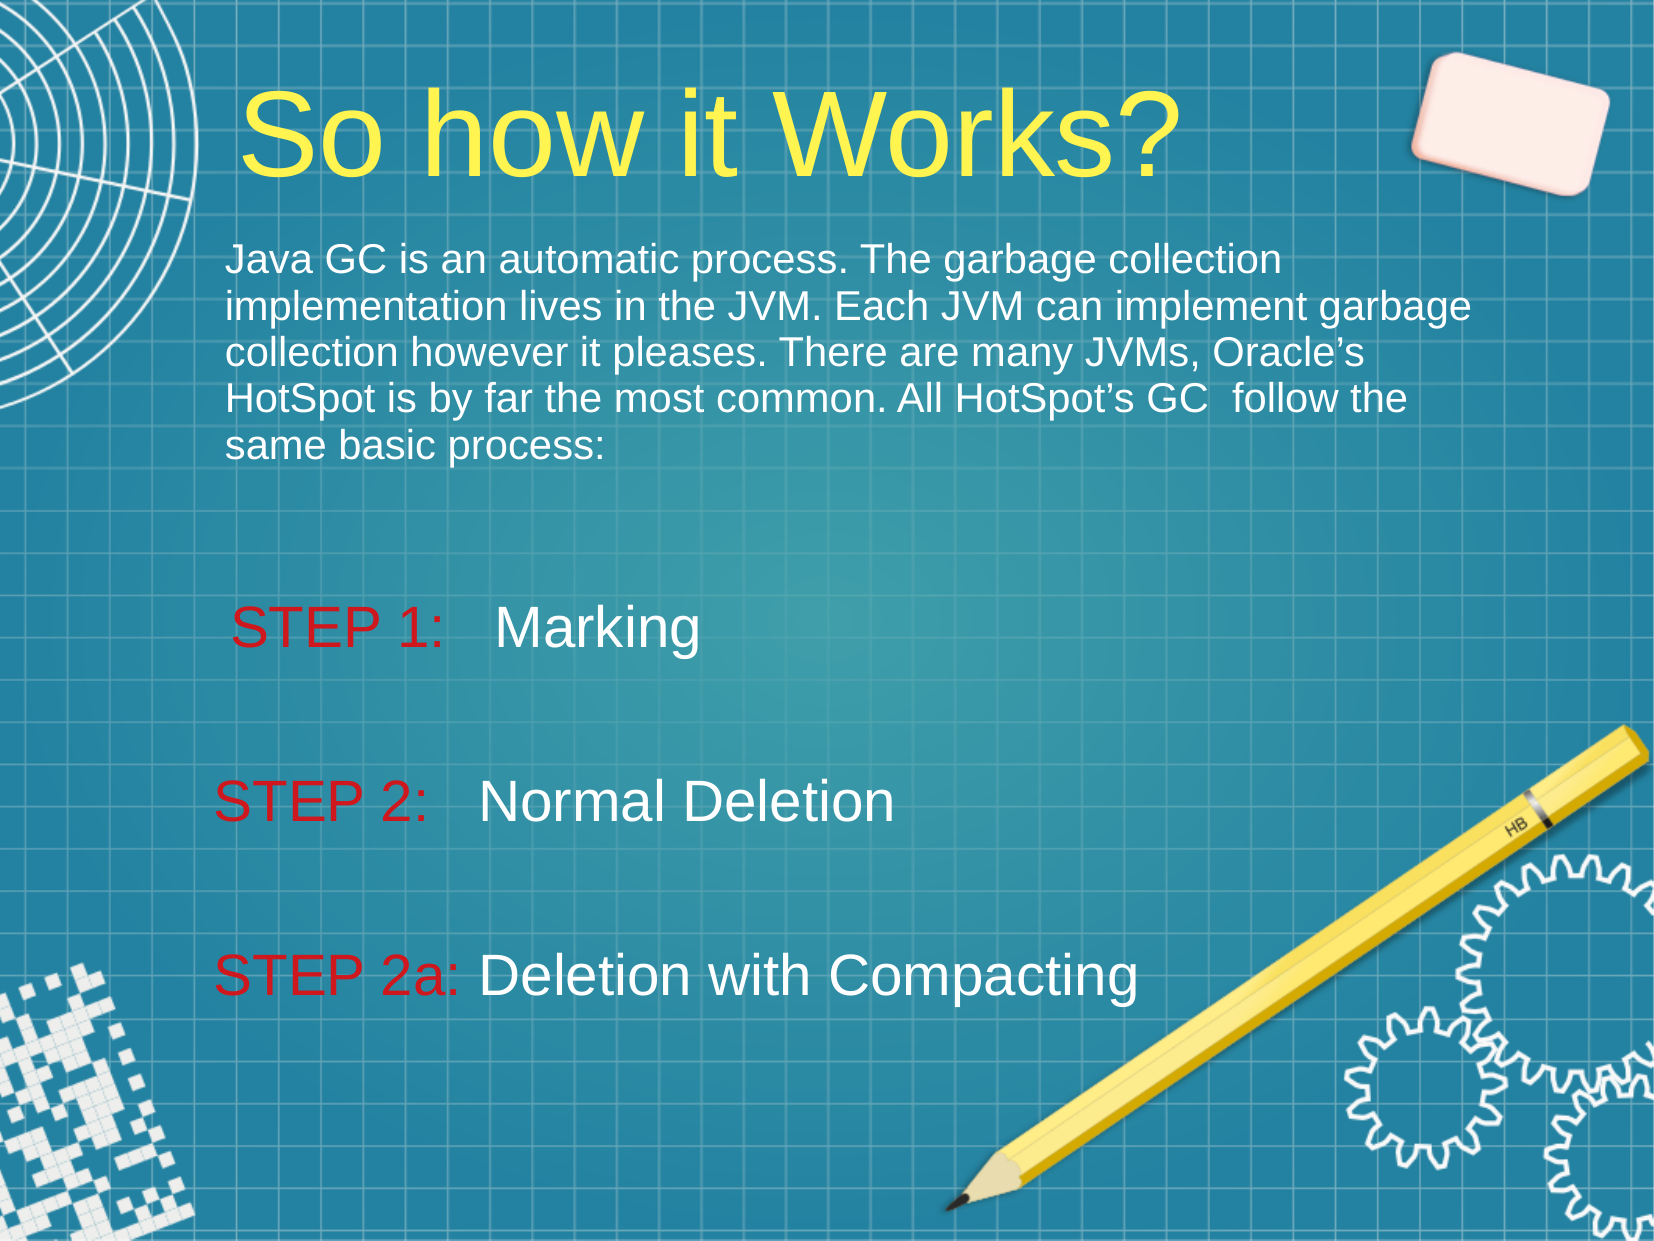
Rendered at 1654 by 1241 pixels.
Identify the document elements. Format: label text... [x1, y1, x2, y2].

title So how it Works? [225, 0, 1606, 406]
title STEP 1: Marking STEP 2: Normal Deletion STEP 2a: Deletion with Compacting [213, 616, 1396, 1009]
text_box Java GC is an automatic process. The garbage collection implementation lives in the JVM. Each JVM can implement garbage collection however it pleases. There are many JVMs, Oracle’s HotSpot is by far the most common. All HotSpot’s GC follow the same basic process: [210, 228, 1516, 616]
picture [0, 0, 1654, 1241]
